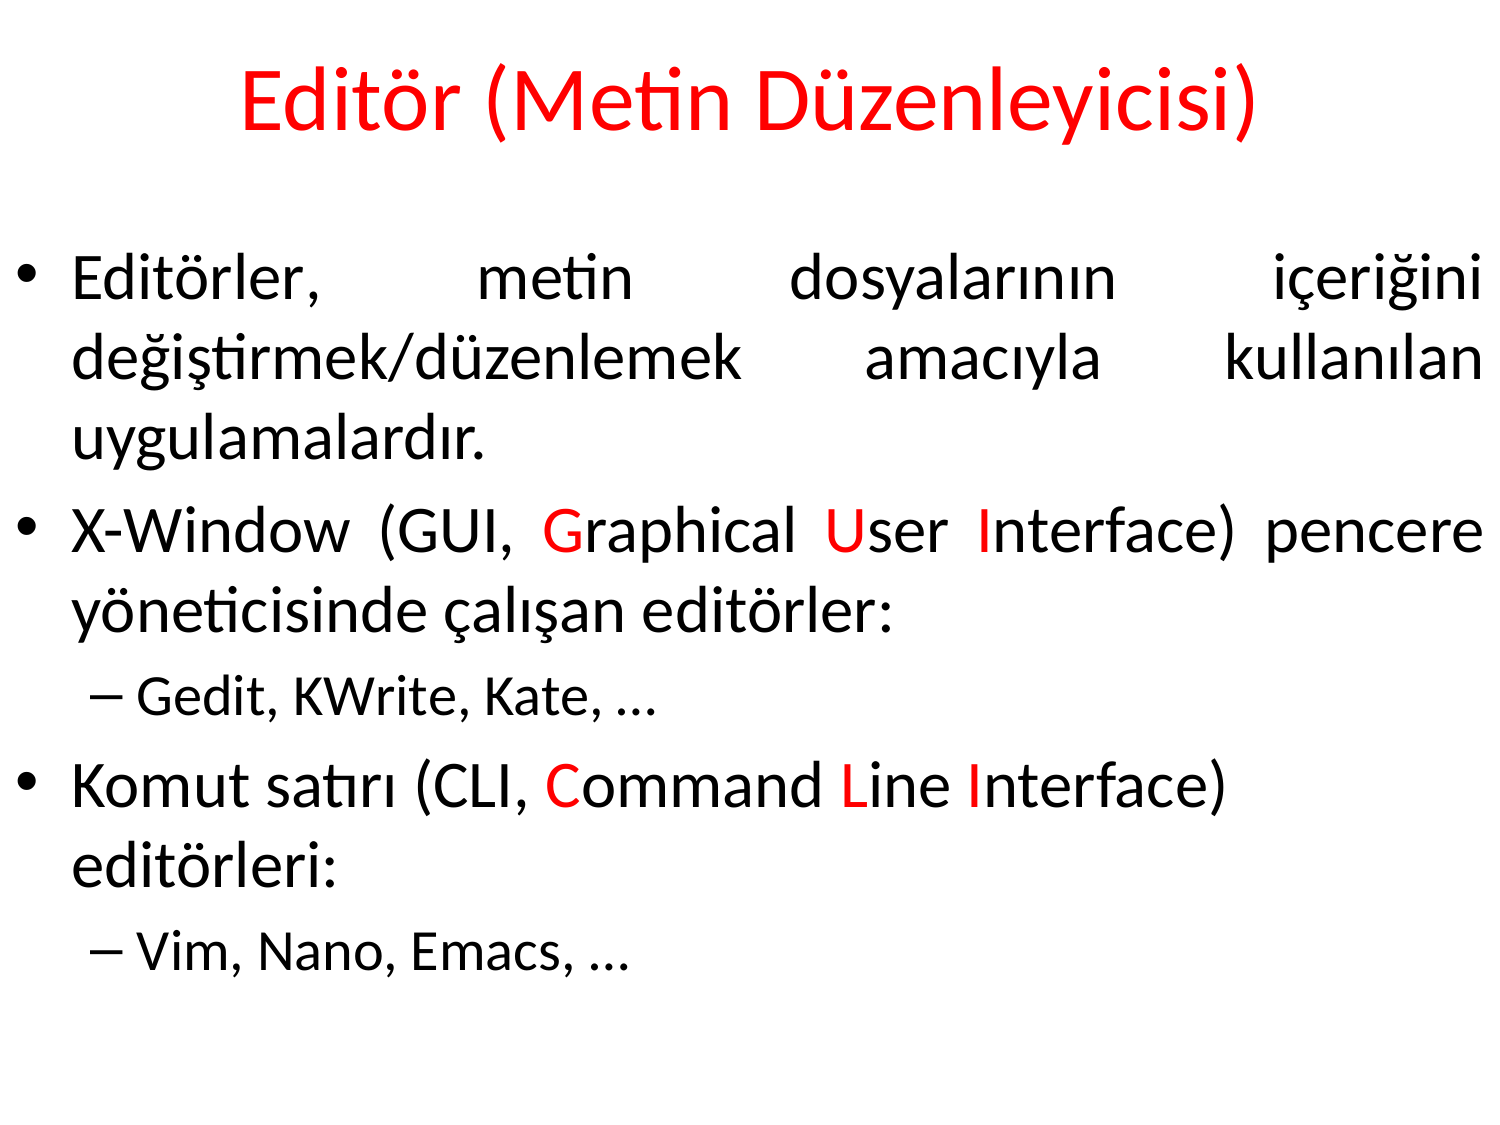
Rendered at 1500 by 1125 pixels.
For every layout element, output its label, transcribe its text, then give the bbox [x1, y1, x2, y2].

list Editörler, metin dosyalarının içeriğini değiştirmek/düzenlemek amacıyla kullanılan uygulamalardır. X-Window (GUI, Graphical User Interface) pencere yöneticisinde çalışan editörler: Gedit, KWrite, Kate, … Komut satırı (CLI, Command Line Interface) editörleri: Vim, Nano, Emacs, … [0, 224, 1500, 1125]
title Editör (Metin Düzenleyicisi) [0, 0, 1500, 188]
